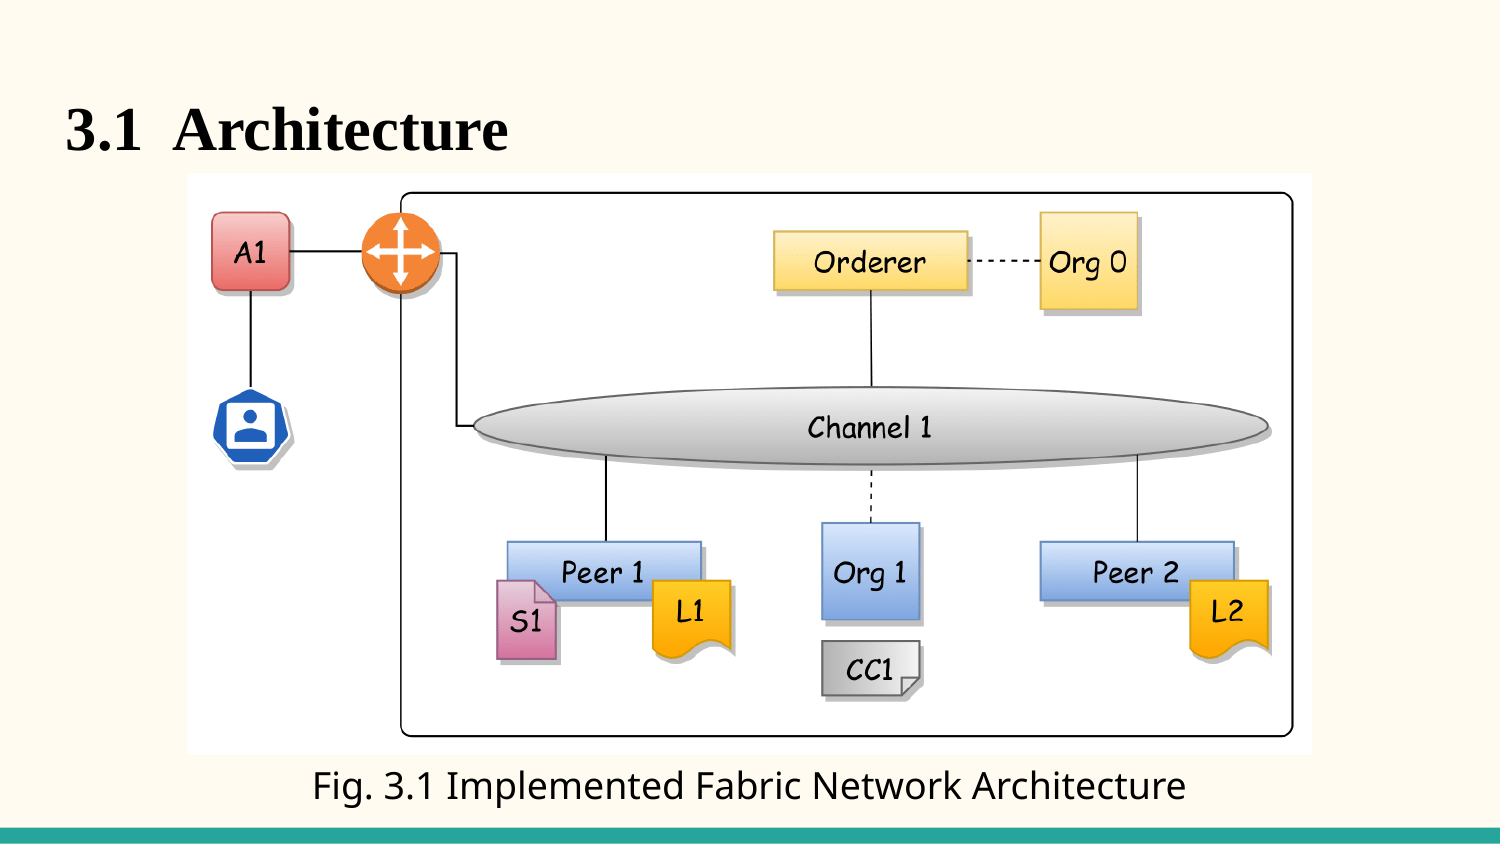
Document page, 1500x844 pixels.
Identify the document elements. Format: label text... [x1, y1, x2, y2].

text_box Fig. 3.1 Implemented Fabric Network Architecture [51, 754, 1449, 815]
picture [187, 173, 1312, 754]
text_box 3.1 Architecture [51, 72, 1449, 174]
